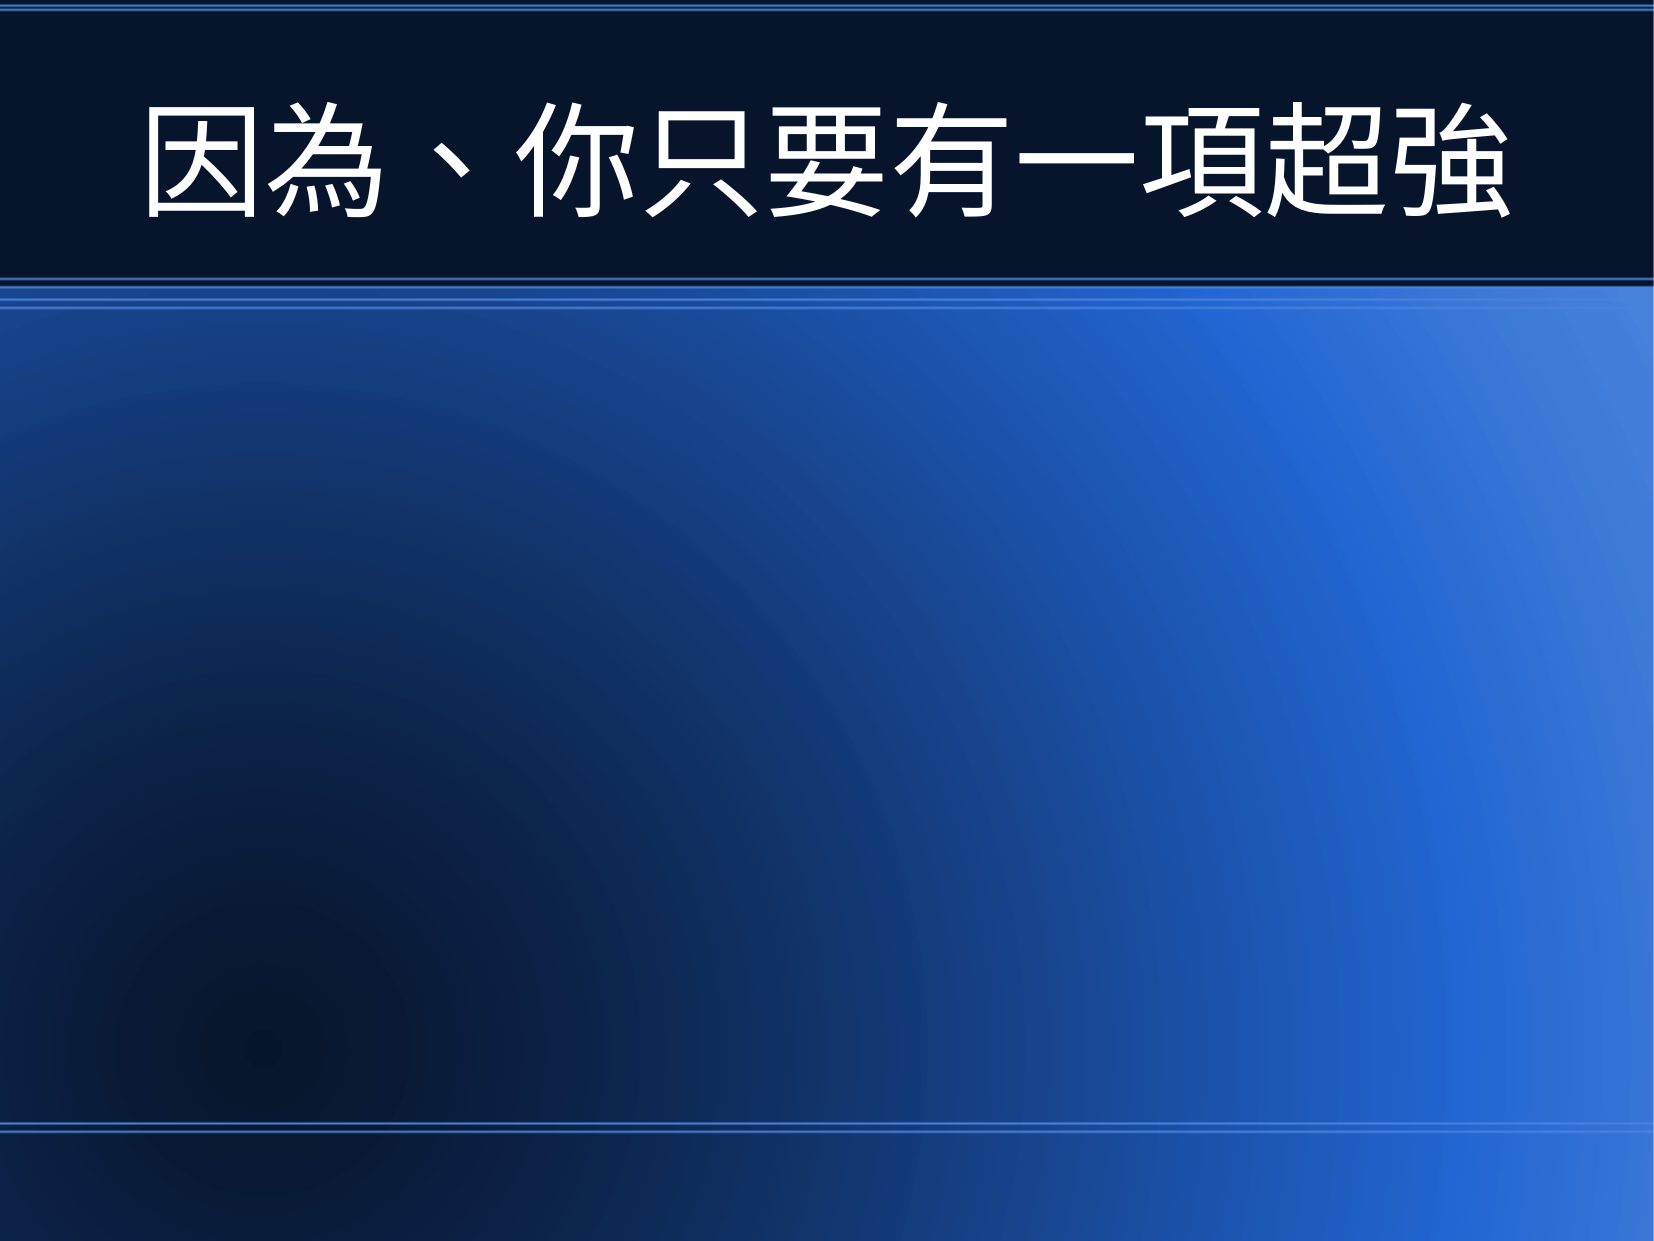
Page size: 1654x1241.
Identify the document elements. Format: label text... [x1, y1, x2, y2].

picture [0, 0, 1654, 1241]
title 因為、你只要有一項超強 [82, 49, 1571, 257]
